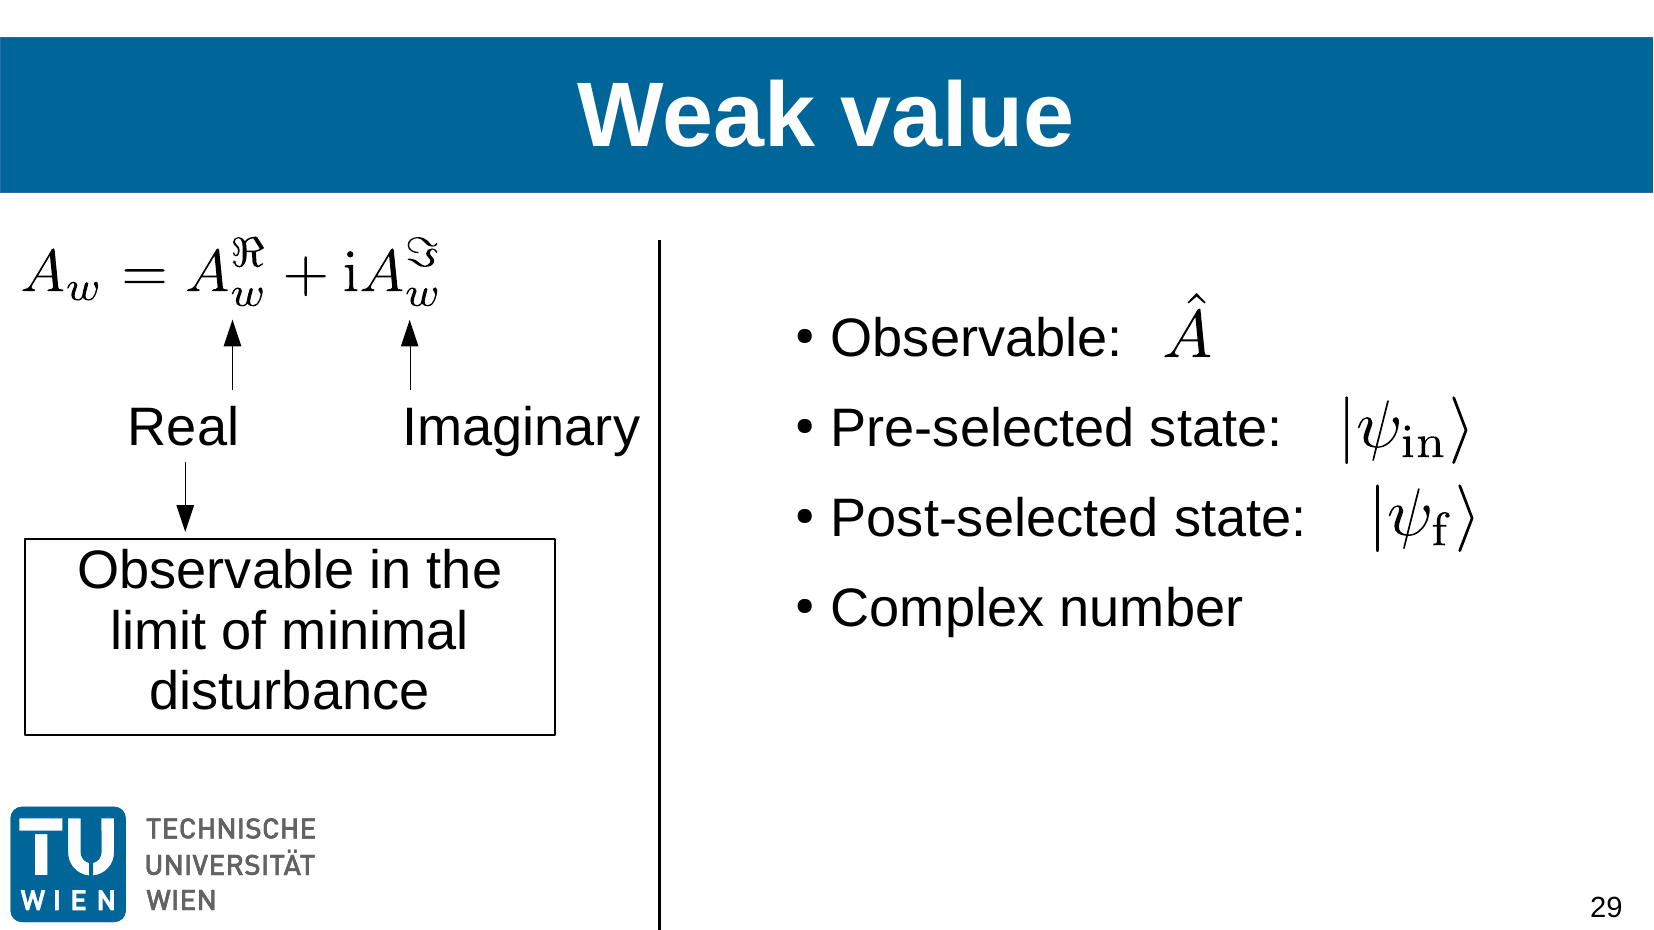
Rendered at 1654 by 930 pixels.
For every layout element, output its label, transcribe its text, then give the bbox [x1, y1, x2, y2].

picture [6, 235, 457, 311]
text_box Imaginary [387, 389, 656, 465]
text_box Real [112, 389, 255, 465]
title Weak value [0, 37, 1653, 193]
list Observable in the limit of minimal disturbance [24, 538, 556, 736]
list Observable: Pre-selected state: Post-selected state: Complex number [795, 217, 1571, 757]
